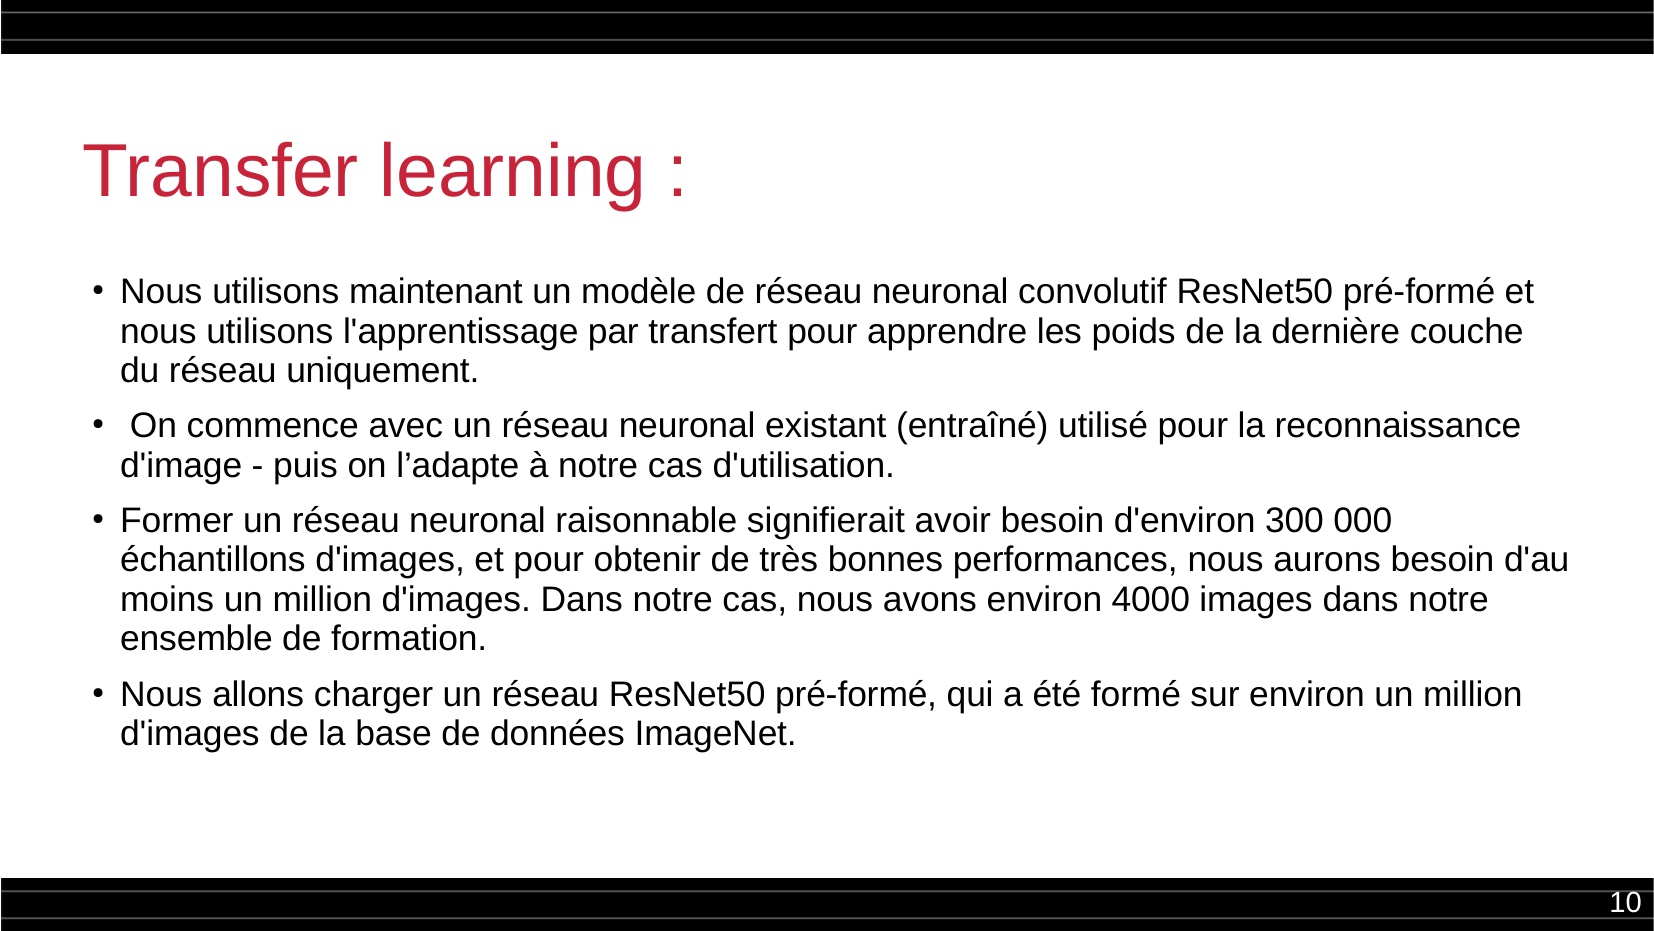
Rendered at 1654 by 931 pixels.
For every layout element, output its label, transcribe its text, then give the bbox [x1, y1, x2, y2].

list Nous utilisons maintenant un modèle de réseau neuronal convolutif ResNet50 pré-formé et nous utilisons l'apprentissage par transfert pour apprendre les poids de la dernière couche du réseau uniquement. On commence avec un réseau neuronal existant (entraîné) utilisé pour la reconnaissance d'image - puis on l’adapte à notre cas d'utilisation. Former un réseau neuronal raisonnable signifierait avoir besoin d'environ 300 000 échantillons d'images, et pour obtenir de très bonnes performances, nous aurons besoin d'au moins un million d'images. Dans notre cas, nous avons environ 4000 images dans notre ensemble de formation. Nous allons charger un réseau ResNet50 pré-formé, qui a été formé sur environ un million d'images de la base de données ImageNet. [82, 271, 1571, 758]
title Transfer learning : [82, 92, 1571, 249]
picture [1, 0, 1654, 54]
picture [1, 878, 1654, 931]
